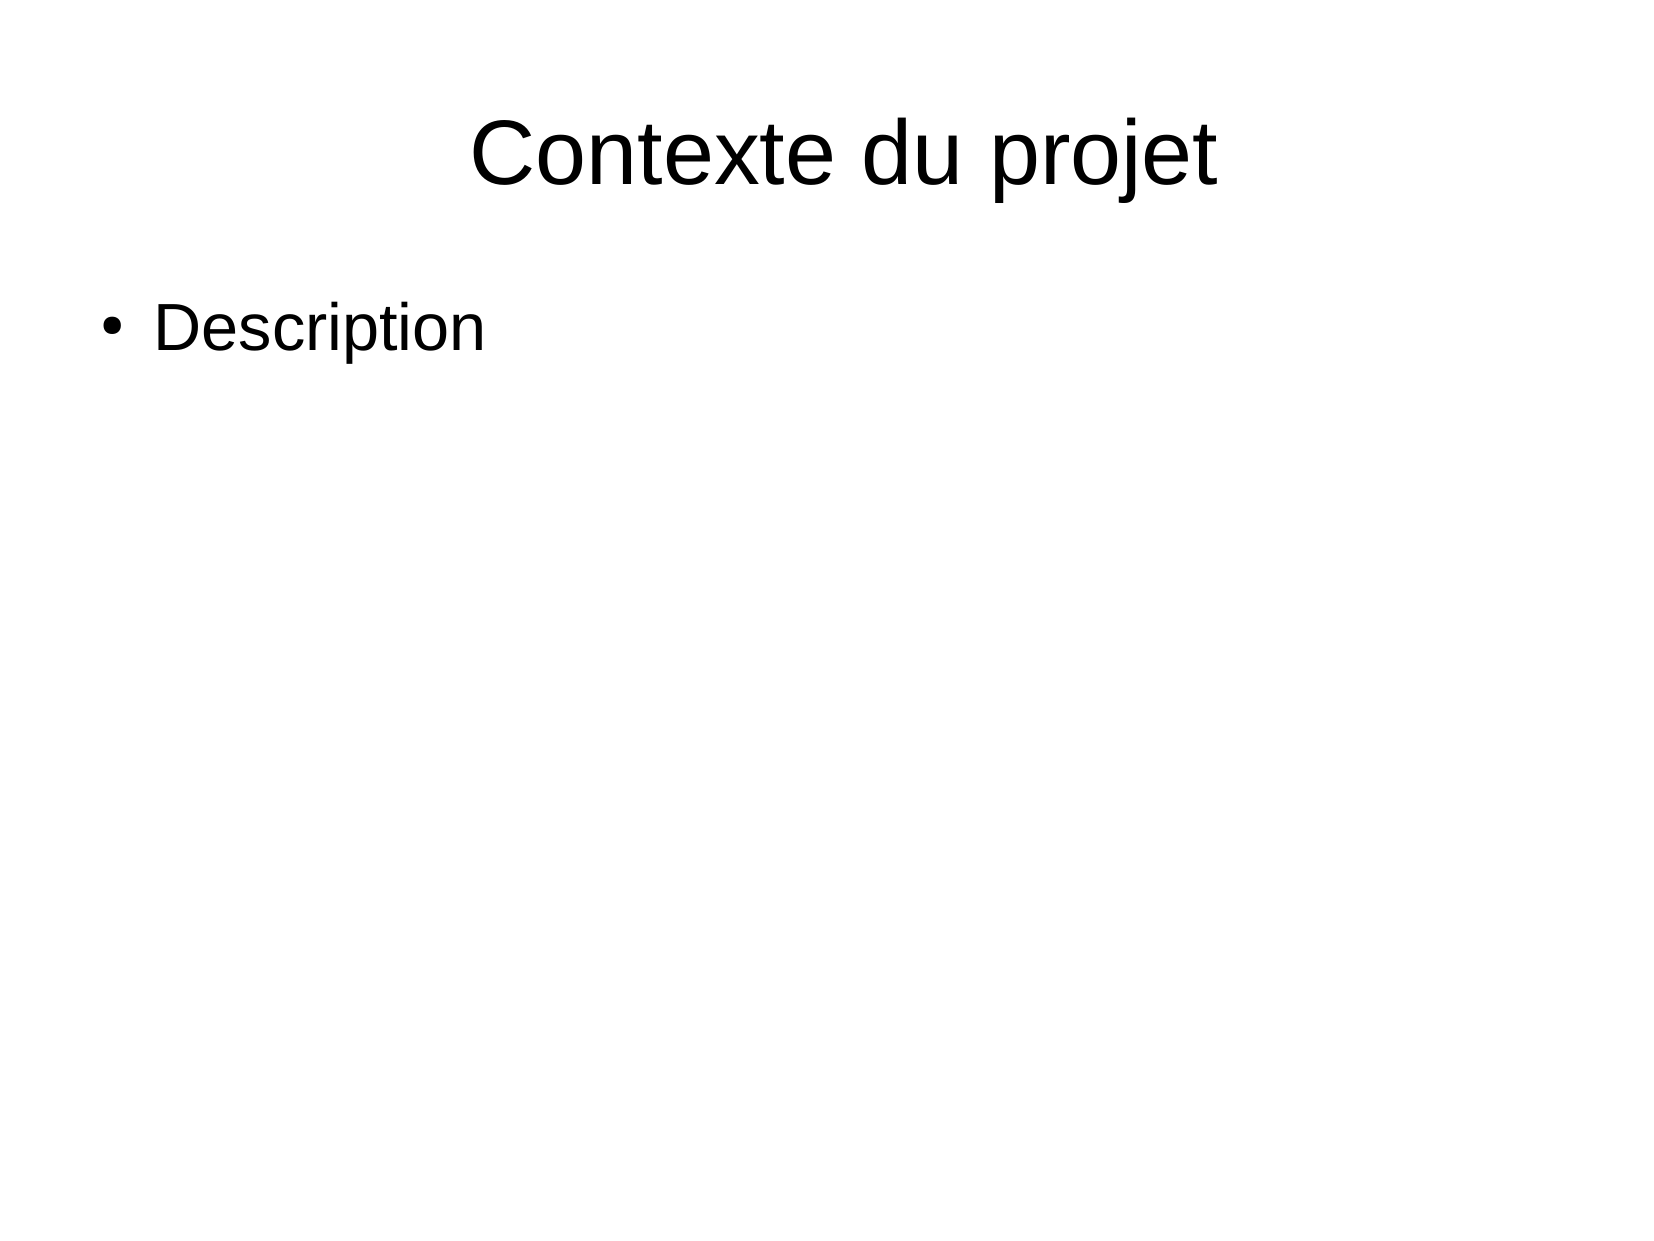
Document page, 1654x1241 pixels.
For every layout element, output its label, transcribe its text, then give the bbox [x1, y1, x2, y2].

list Description [82, 290, 1571, 1010]
title Contexte du projet [82, 49, 1571, 257]
